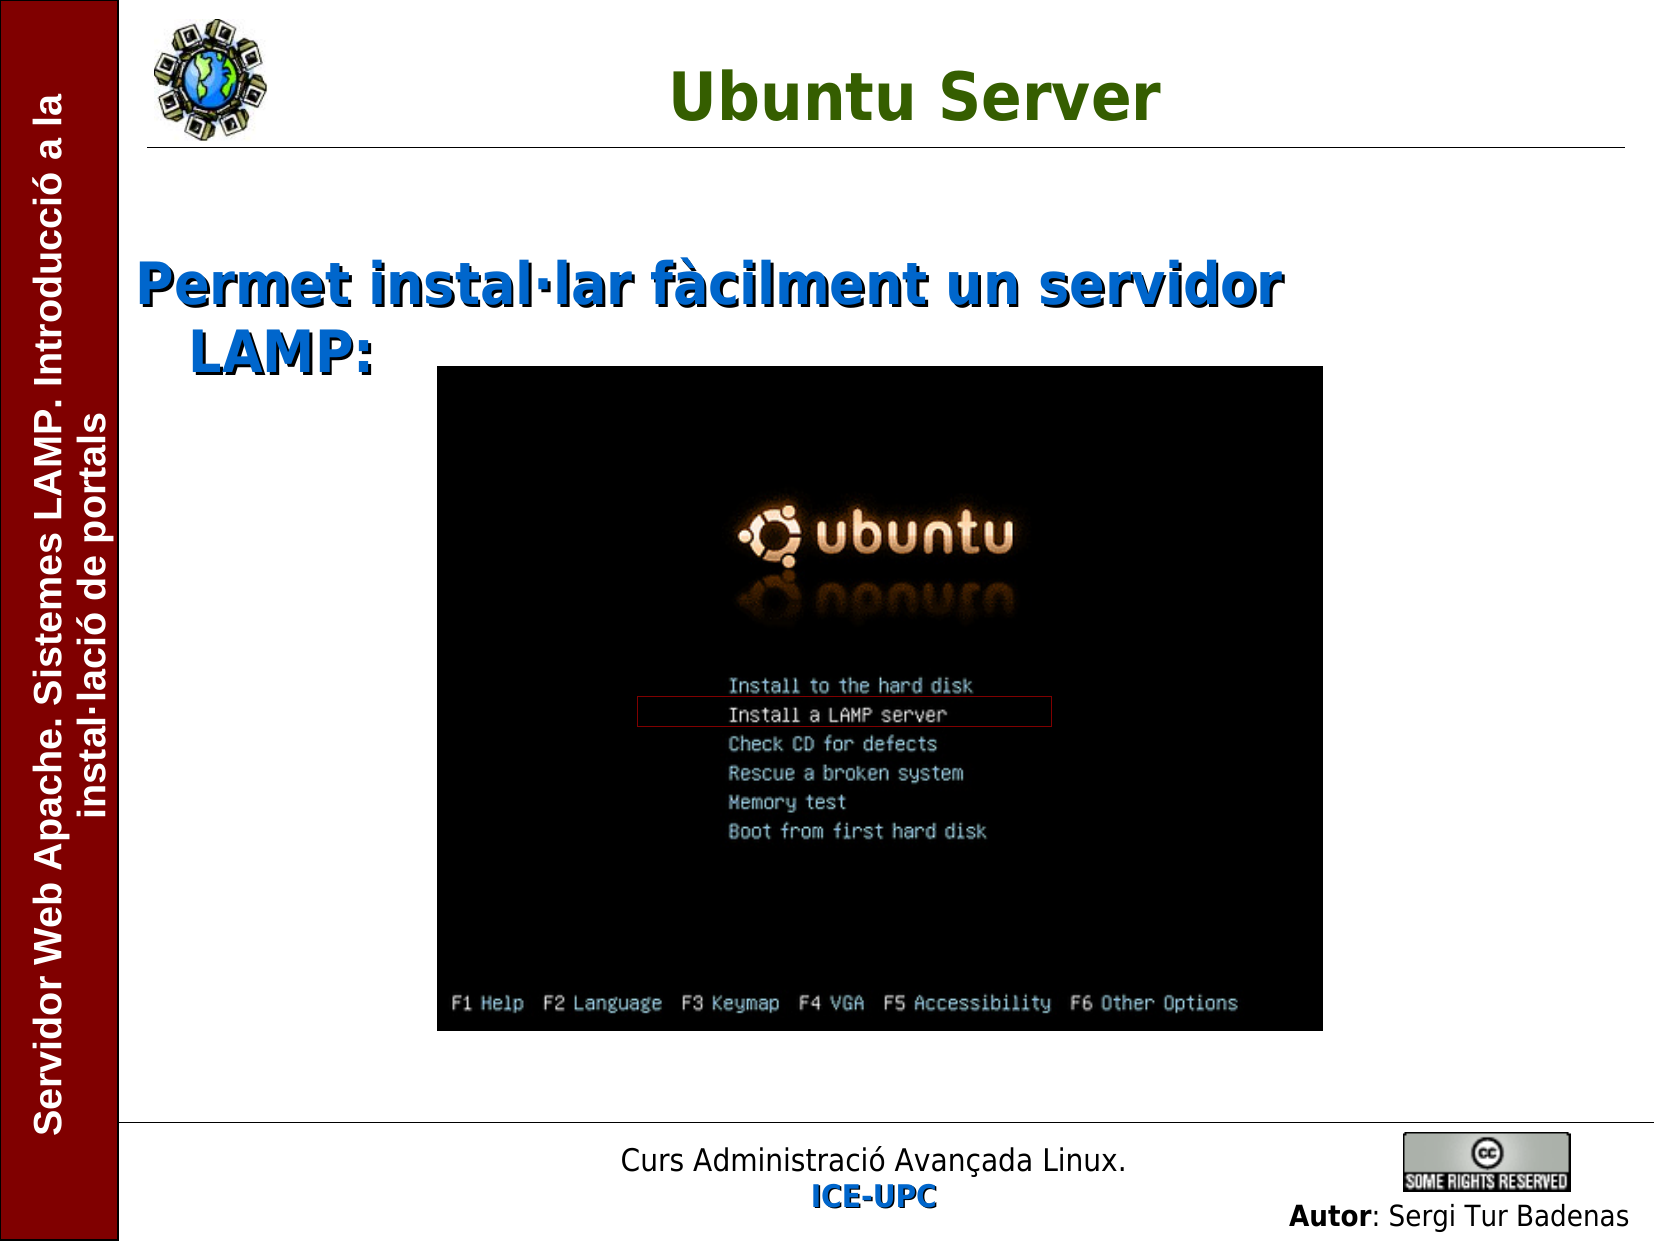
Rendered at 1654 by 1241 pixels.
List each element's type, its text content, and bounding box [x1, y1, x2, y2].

title Ubuntu Server [295, 58, 1536, 137]
picture [437, 366, 1323, 1031]
picture [1403, 1132, 1571, 1192]
list Permet instal·lar fàcilment un servidor LAMP: [118, 250, 1477, 979]
picture [154, 19, 268, 142]
